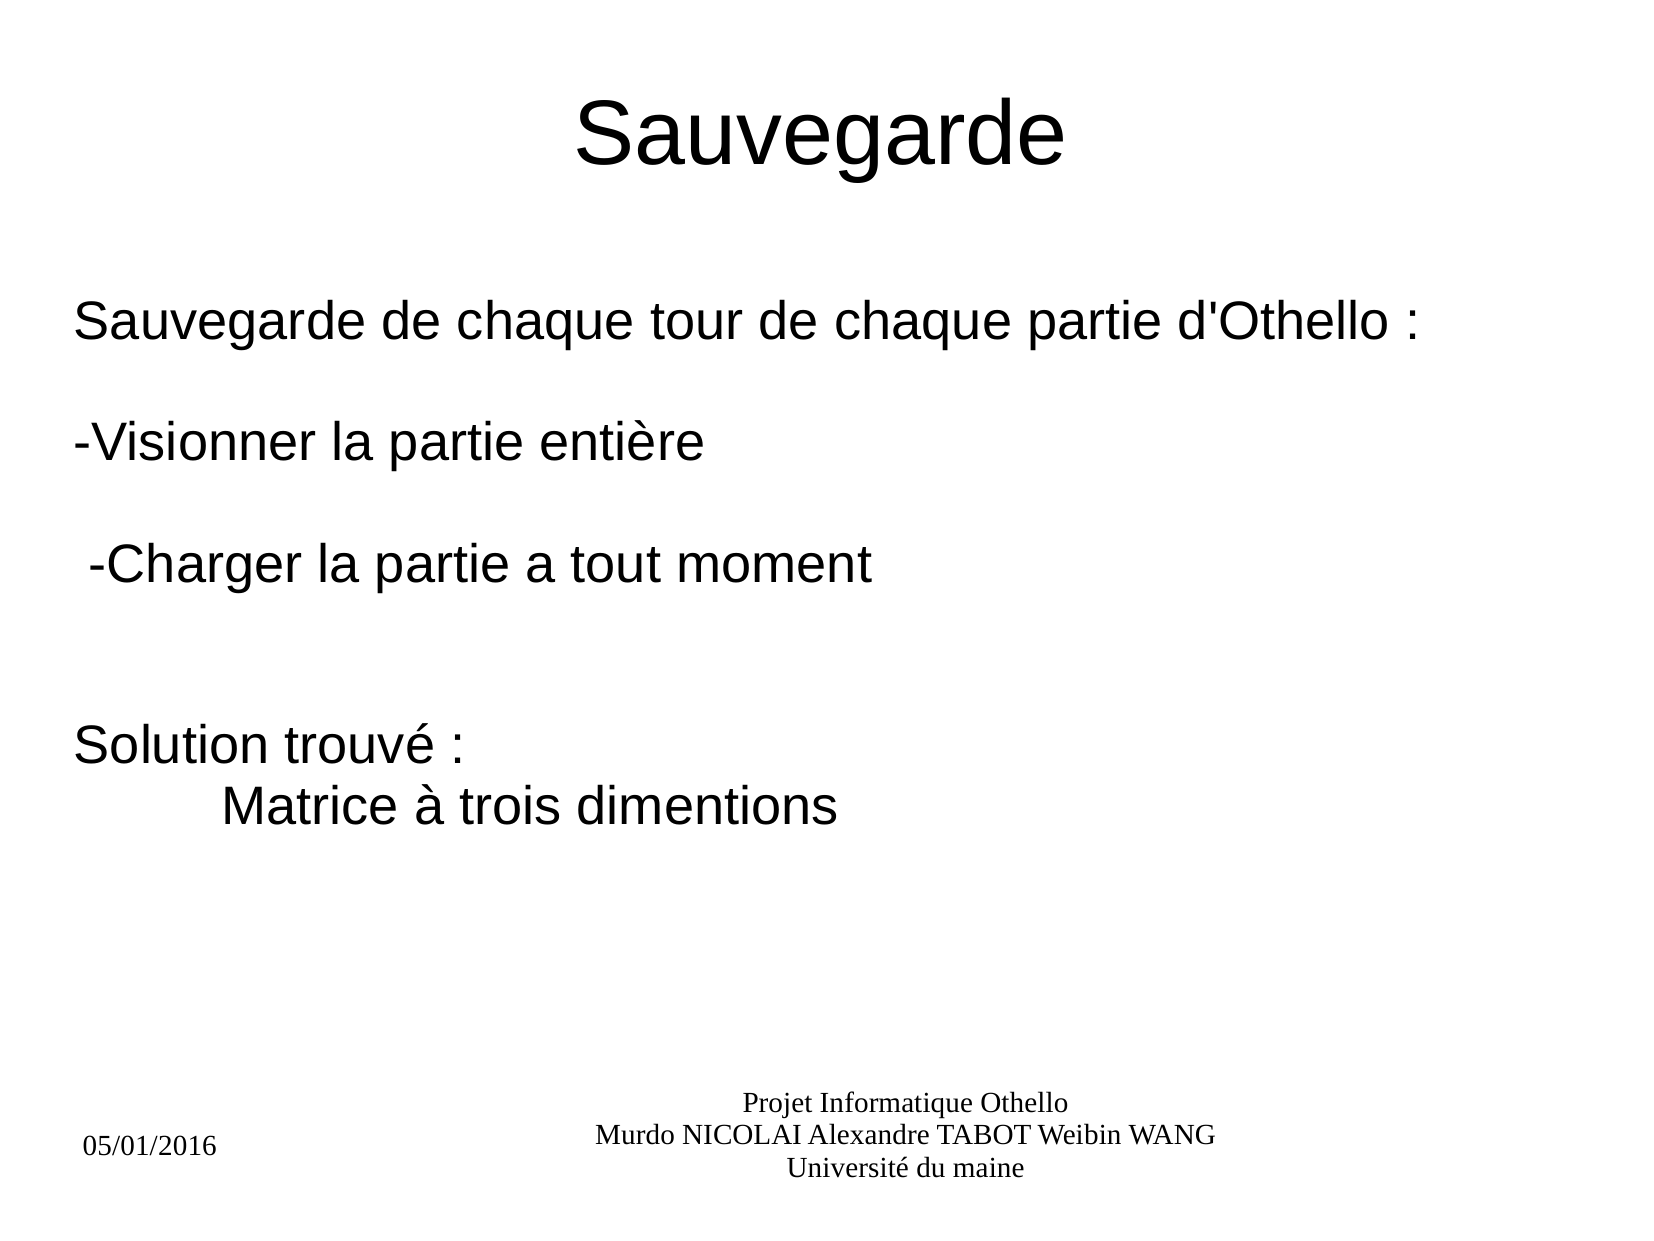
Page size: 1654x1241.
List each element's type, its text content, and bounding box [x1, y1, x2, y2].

title Sauvegarde [76, 29, 1566, 237]
text_box Sauvegarde de chaque tour de chaque partie d'Othello : -Visionner la partie entière -Charger la partie a tout moment Solution trouvé : Matrice à trois dimentions [59, 283, 1512, 846]
